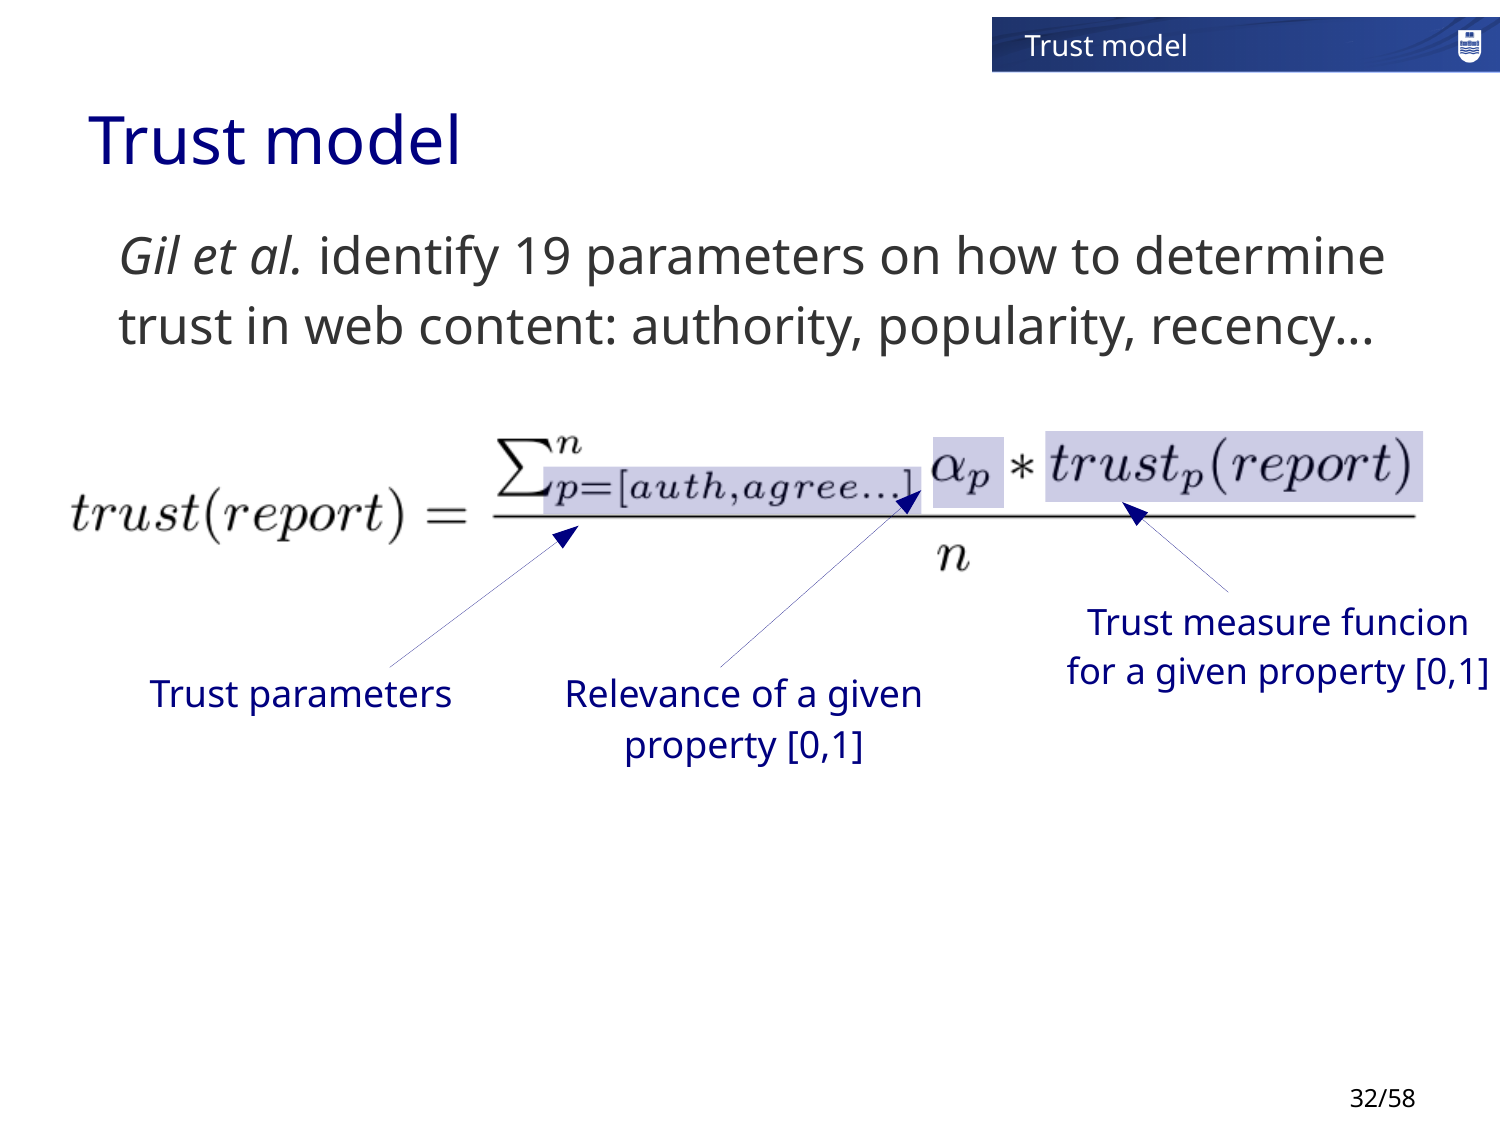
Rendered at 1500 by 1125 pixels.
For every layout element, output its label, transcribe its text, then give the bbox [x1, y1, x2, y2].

title Trust model [2, 99, 1365, 177]
text_box Trust measure funcion for a given property [0,1] [1062, 596, 1495, 697]
picture [35, 407, 1453, 593]
picture [992, 17, 1500, 73]
text_box Relevance of a given property [0,1] [561, 667, 928, 833]
text_box [543, 466, 922, 514]
text_box [1045, 431, 1424, 502]
text_box Gil et al. identify 19 parameters on how to determine trust in web content: authority, popularity, recency... [118, 219, 1465, 361]
text_box Trust model [1009, 17, 1483, 67]
text_box [933, 437, 1004, 508]
text_box Trust parameters [141, 667, 461, 721]
